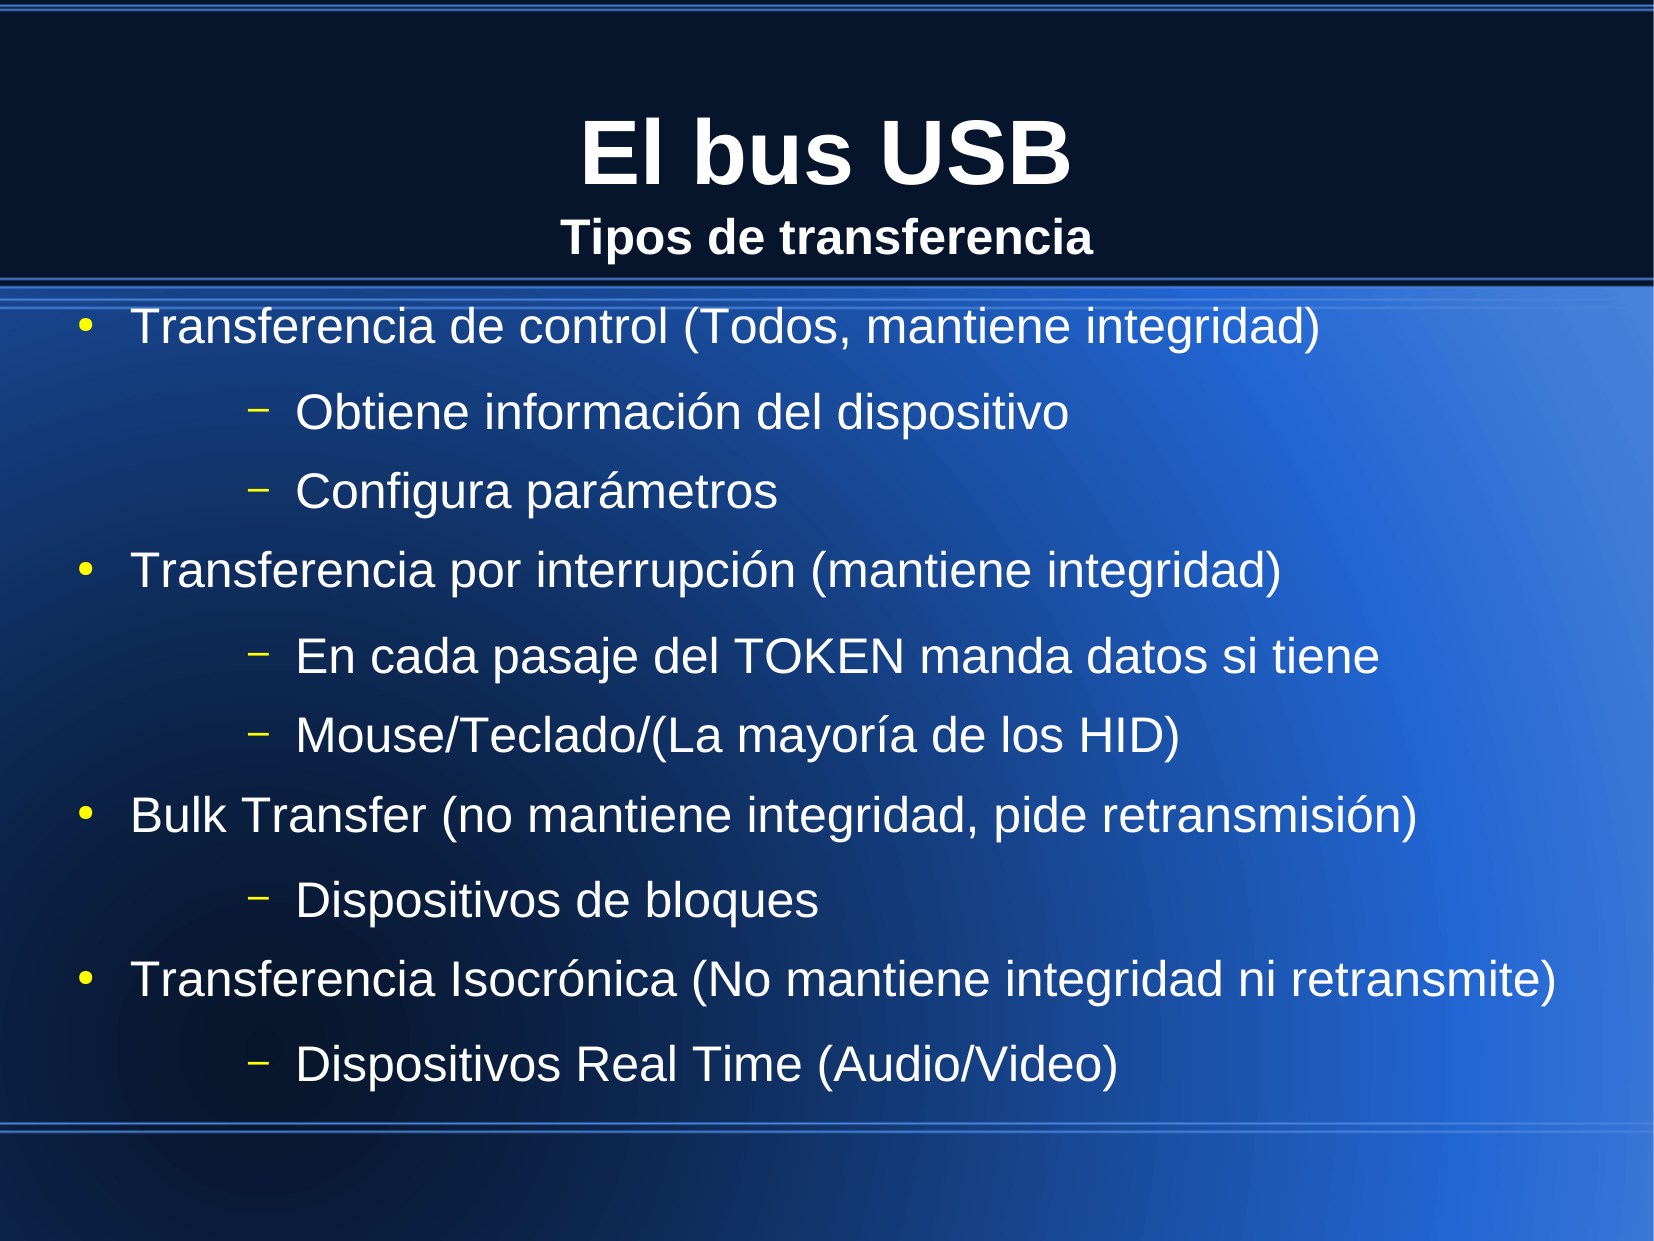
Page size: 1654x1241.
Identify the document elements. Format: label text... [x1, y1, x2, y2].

list Transferencia de control (Todos, mantiene integridad) Obtiene información del dispositivo Configura parámetros Transferencia por interrupción (mantiene integridad) En cada pasaje del TOKEN manda datos si tiene Mouse/Teclado/(La mayoría de los HID) Bulk Transfer (no mantiene integridad, pide retransmisión) Dispositivos de bloques Transferencia Isocrónica (No mantiene integridad ni retransmite) Dispositivos Real Time (Audio/Video) [59, 298, 1577, 1093]
title El bus USB [82, 49, 1571, 257]
picture [0, 0, 1654, 1241]
title Tipos de transferencia [509, 208, 1145, 266]
